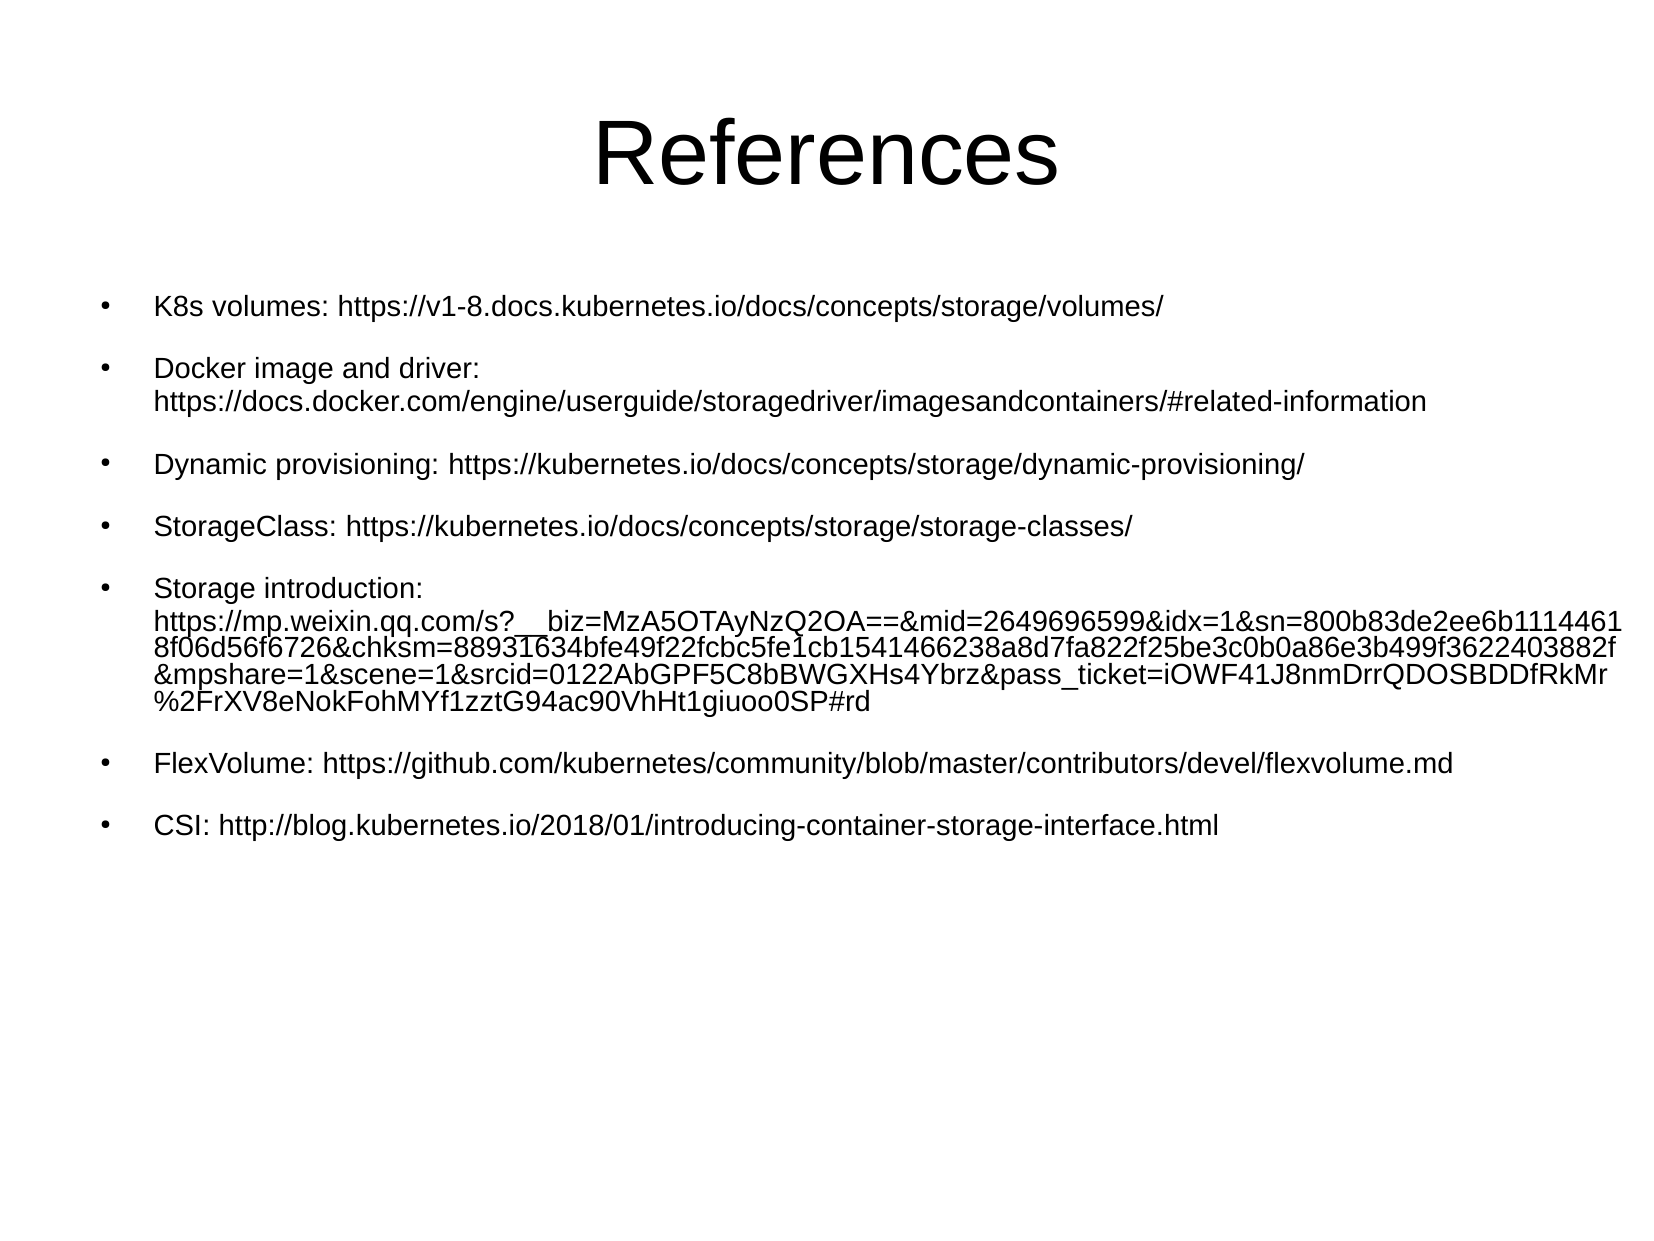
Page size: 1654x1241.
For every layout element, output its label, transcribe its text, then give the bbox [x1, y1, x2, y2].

title References [82, 49, 1571, 257]
list K8s volumes: https://v1-8.docs.kubernetes.io/docs/concepts/storage/volumes/ Docker image and driver: https://docs.docker.com/engine/userguide/storagedriver/imagesandcontainers/#related-information Dynamic provisioning: https://kubernetes.io/docs/concepts/storage/dynamic-provisioning/ StorageClass: https://kubernetes.io/docs/concepts/storage/storage-classes/ Storage introduction: https://mp.weixin.qq.com/s?__biz=MzA5OTAyNzQ2OA==&mid=2649696599&idx=1&sn=800b83de2ee6b11144618f06d56f6726&chksm=88931634bfe49f22fcbc5fe1cb1541466238a8d7fa822f25be3c0b0a86e3b499f3622403882f&mpshare=1&scene=1&srcid=0122AbGPF5C8bBWGXHs4Ybrz&pass_ticket=iOWF41J8nmDrrQDOSBDDfRkMr%2FrXV8eNokFohMYf1zztG94ac90VhHt1giuoo0SP#rd FlexVolume: https://github.com/kubernetes/community/blob/master/contributors/devel/flexvolume.md CSI: http://blog.kubernetes.io/2018/01/introducing-container-storage-interface.html [82, 290, 1636, 1010]
